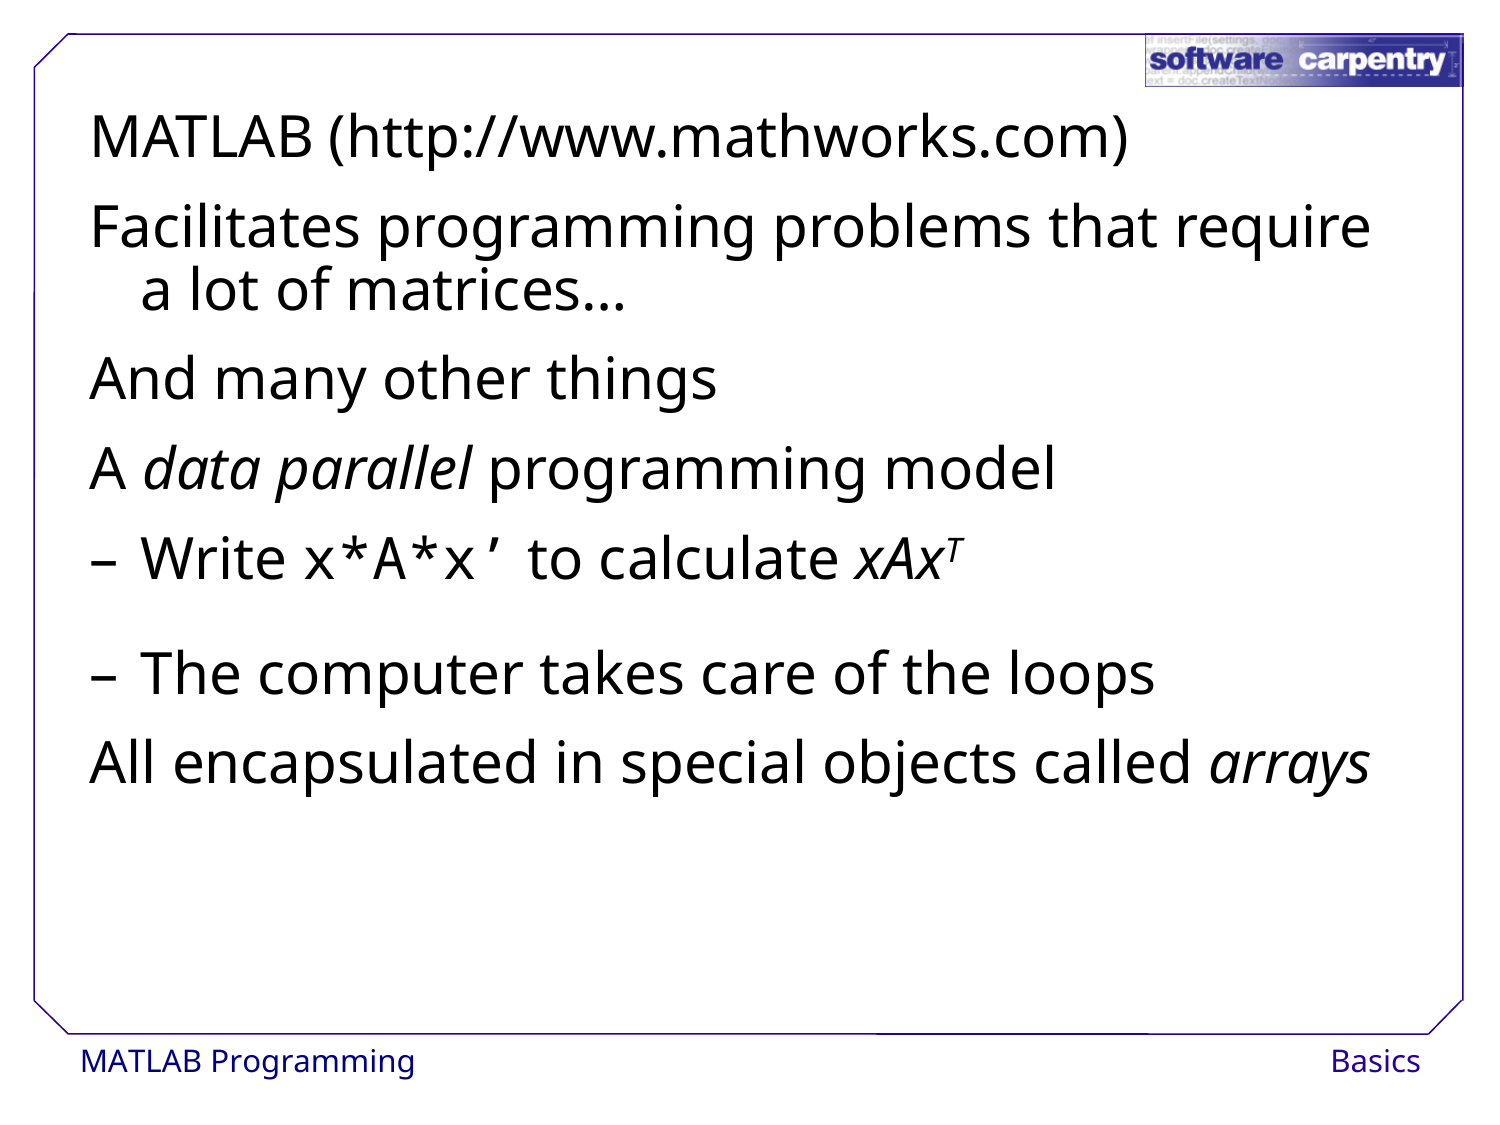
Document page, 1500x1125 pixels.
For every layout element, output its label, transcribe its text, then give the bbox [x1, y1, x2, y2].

list MATLAB (http://www.mathworks.com) Facilitates programming problems that require a lot of matrices… And many other things A data parallel programming model – Write x*A*x’ to calculate xAxT – The computer takes care of the loops All encapsulated in special objects called arrays [75, 99, 1426, 1013]
picture [1145, 33, 1464, 87]
